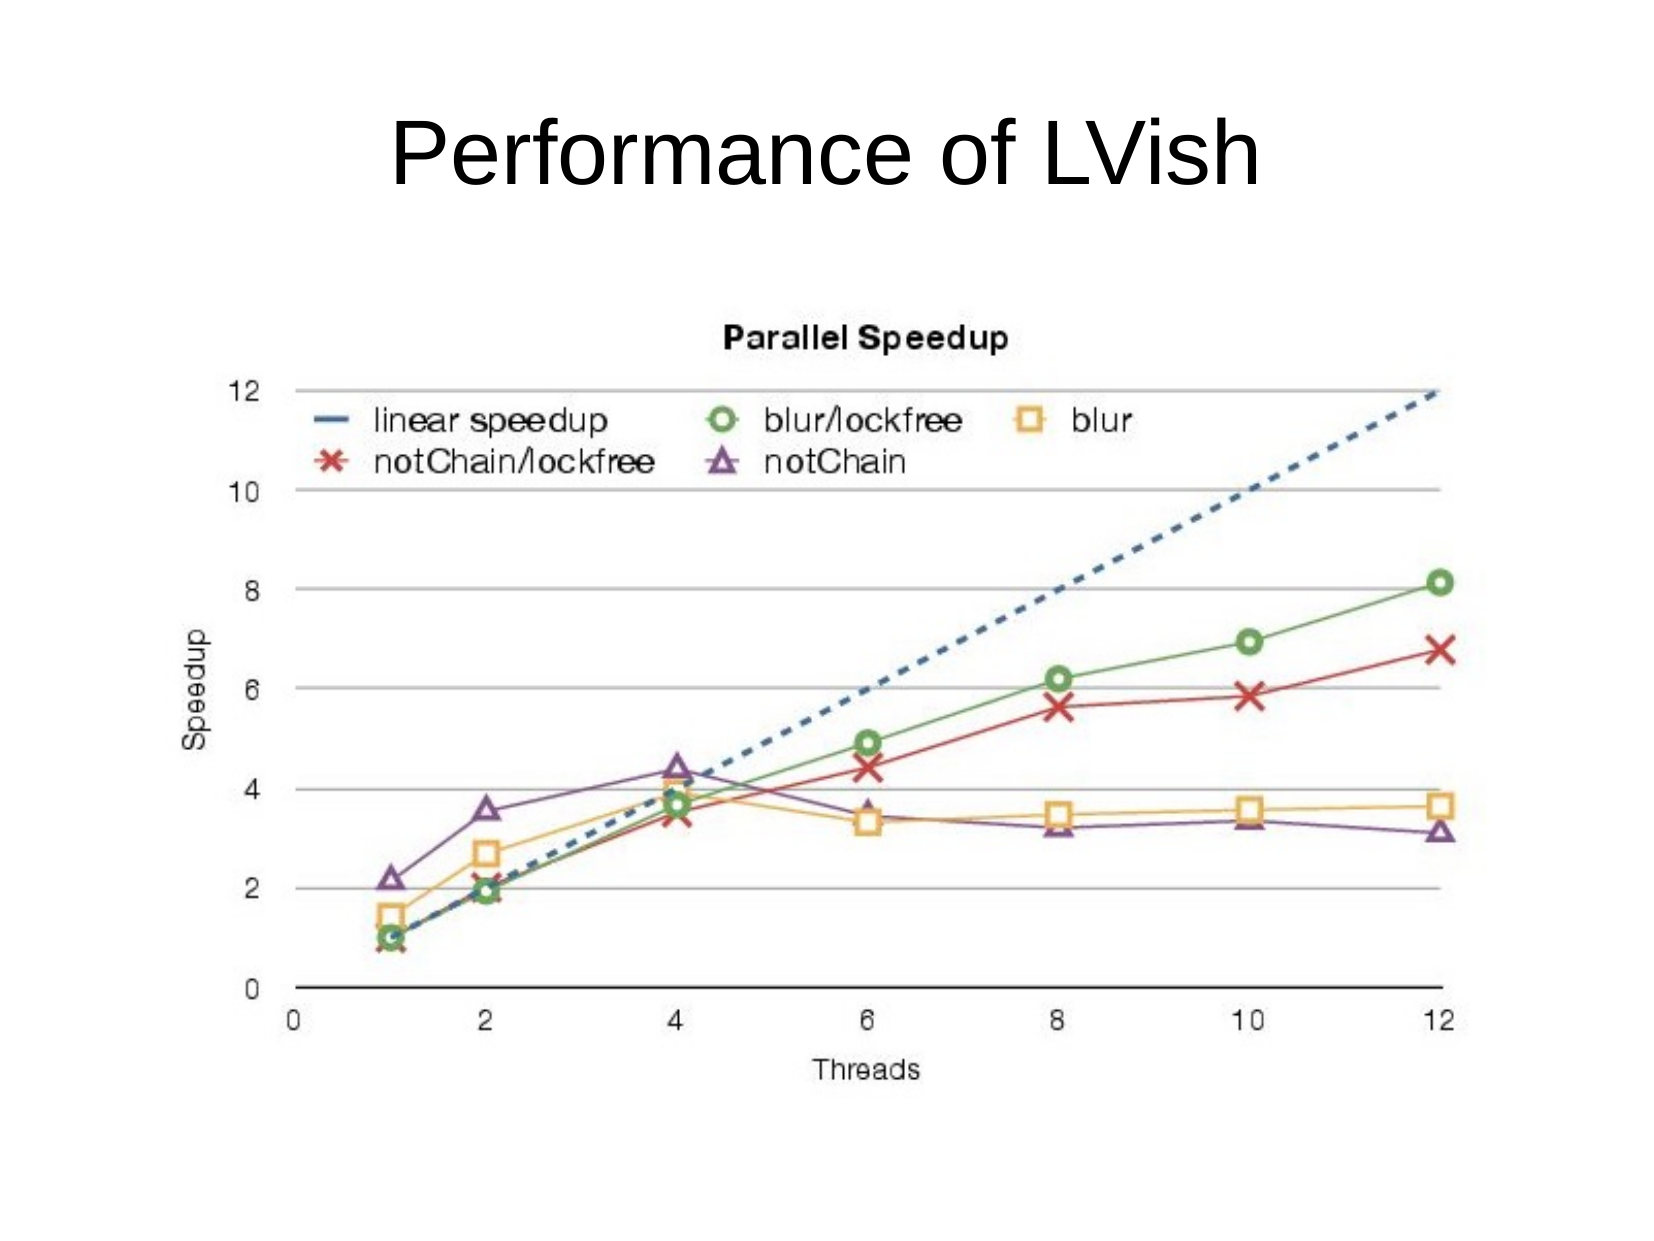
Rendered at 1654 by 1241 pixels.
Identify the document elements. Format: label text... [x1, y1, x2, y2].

picture [133, 290, 1520, 1109]
title Performance of LVish [82, 49, 1571, 257]
